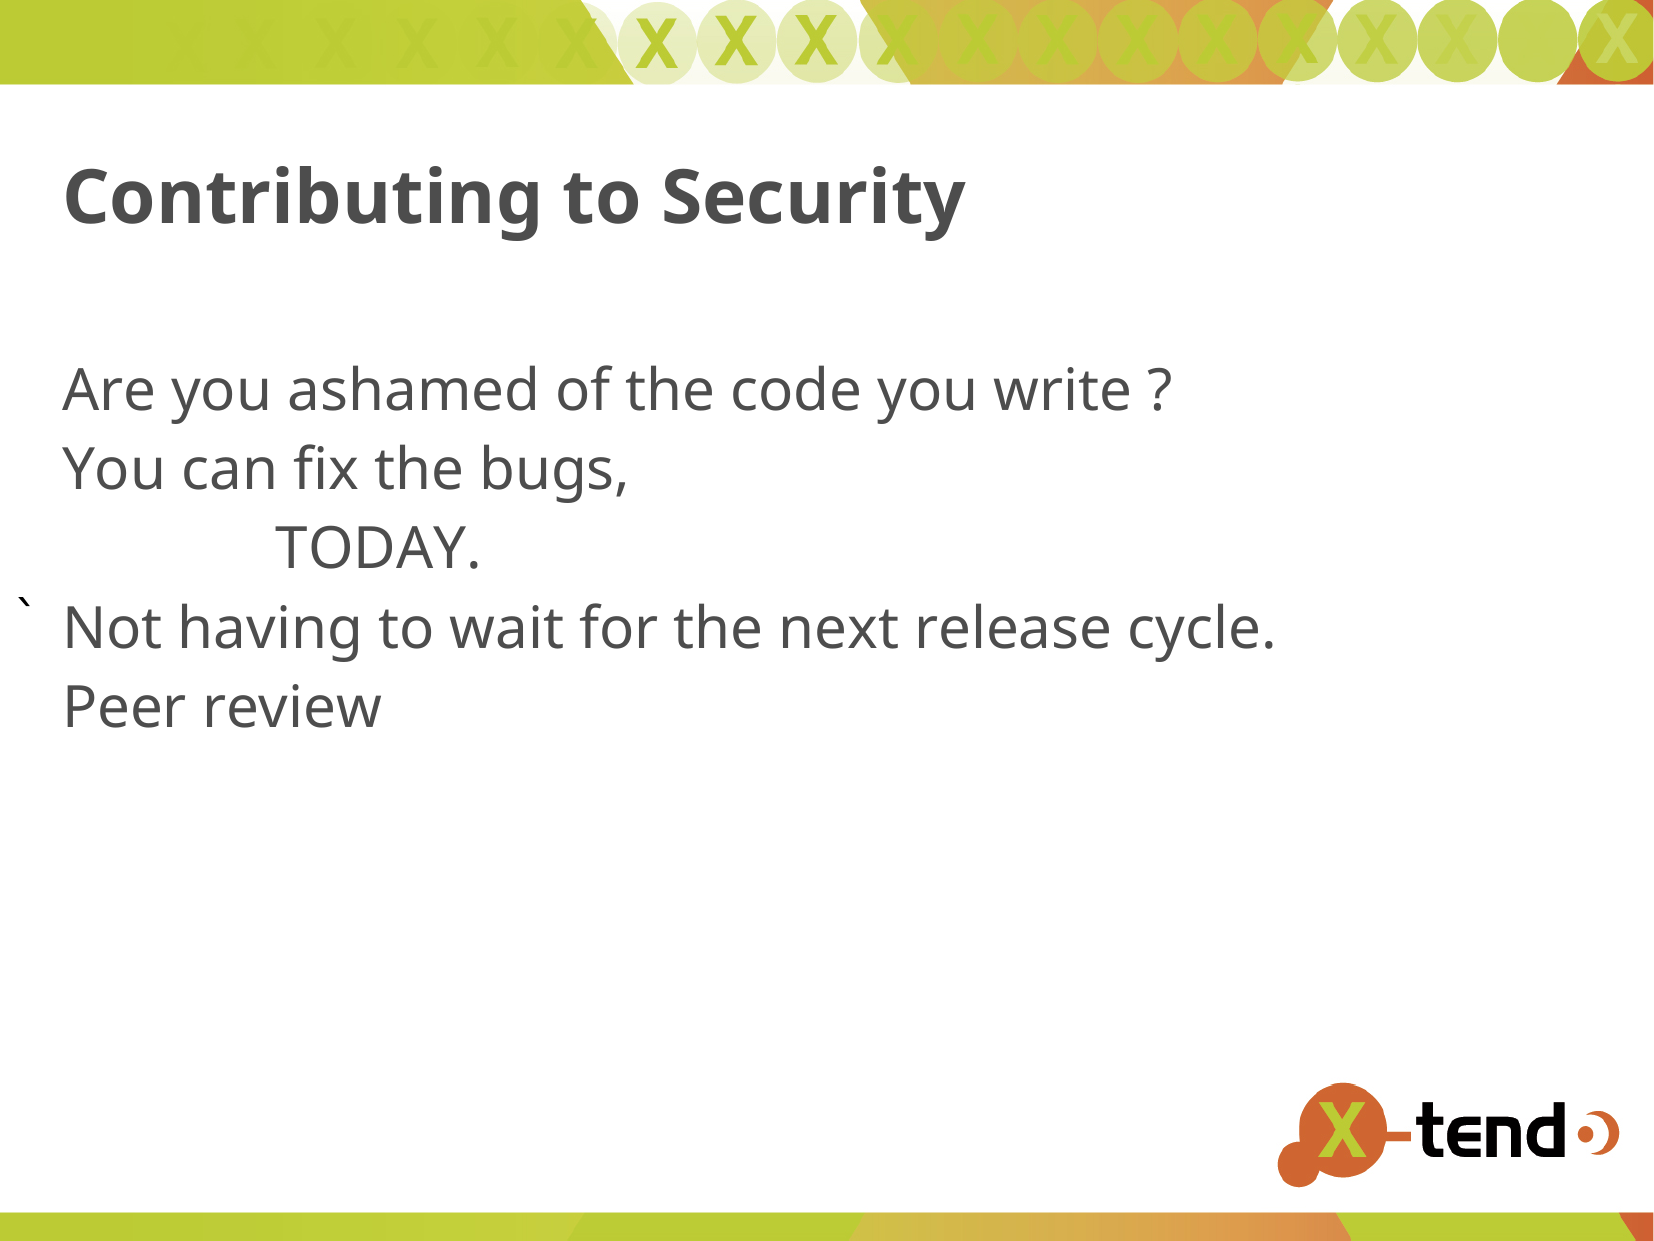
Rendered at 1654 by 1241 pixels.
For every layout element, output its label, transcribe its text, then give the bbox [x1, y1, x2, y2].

text_box Contributing to Security Are you ashamed of the code you write ? You can fix the bugs, TODAY. Not having to wait for the next release cycle. Peer review [47, 135, 1419, 957]
picture [0, 0, 1654, 1241]
